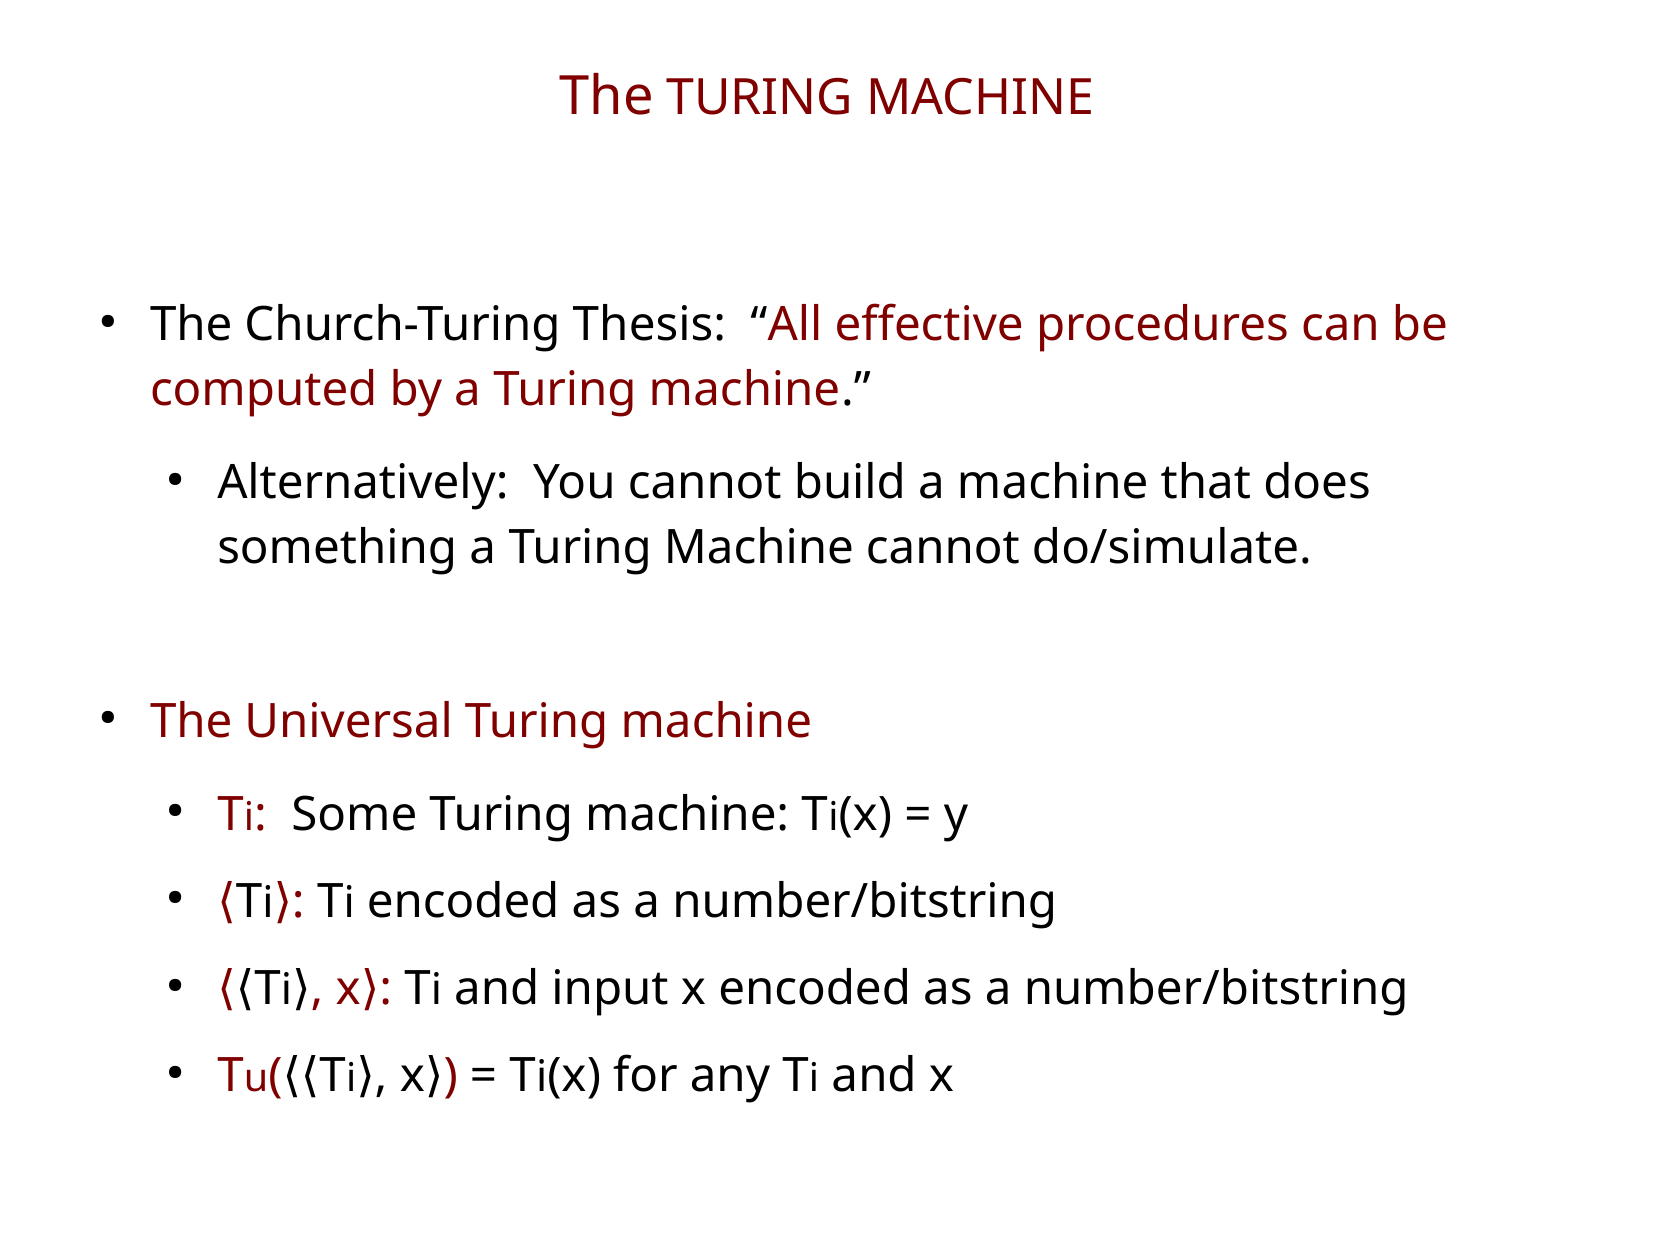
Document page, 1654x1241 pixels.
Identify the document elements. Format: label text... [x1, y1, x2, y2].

title The TURING MACHINE [82, 62, 1571, 125]
list The Church-Turing Thesis: “All effective procedures can be computed by a Turing machine.” Alternatively: You cannot build a machine that does something a Turing Machine cannot do/simulate. The Universal Turing machine Ti: Some Turing machine: Ti(x) = y ⟨Ti⟩: Ti encoded as a number/bitstring ⟨⟨Ti⟩, x⟩: Ti and input x encoded as a number/bitstring Tu(⟨⟨Ti⟩, x⟩) = Ti(x) for any Ti and x [82, 290, 1571, 1109]
